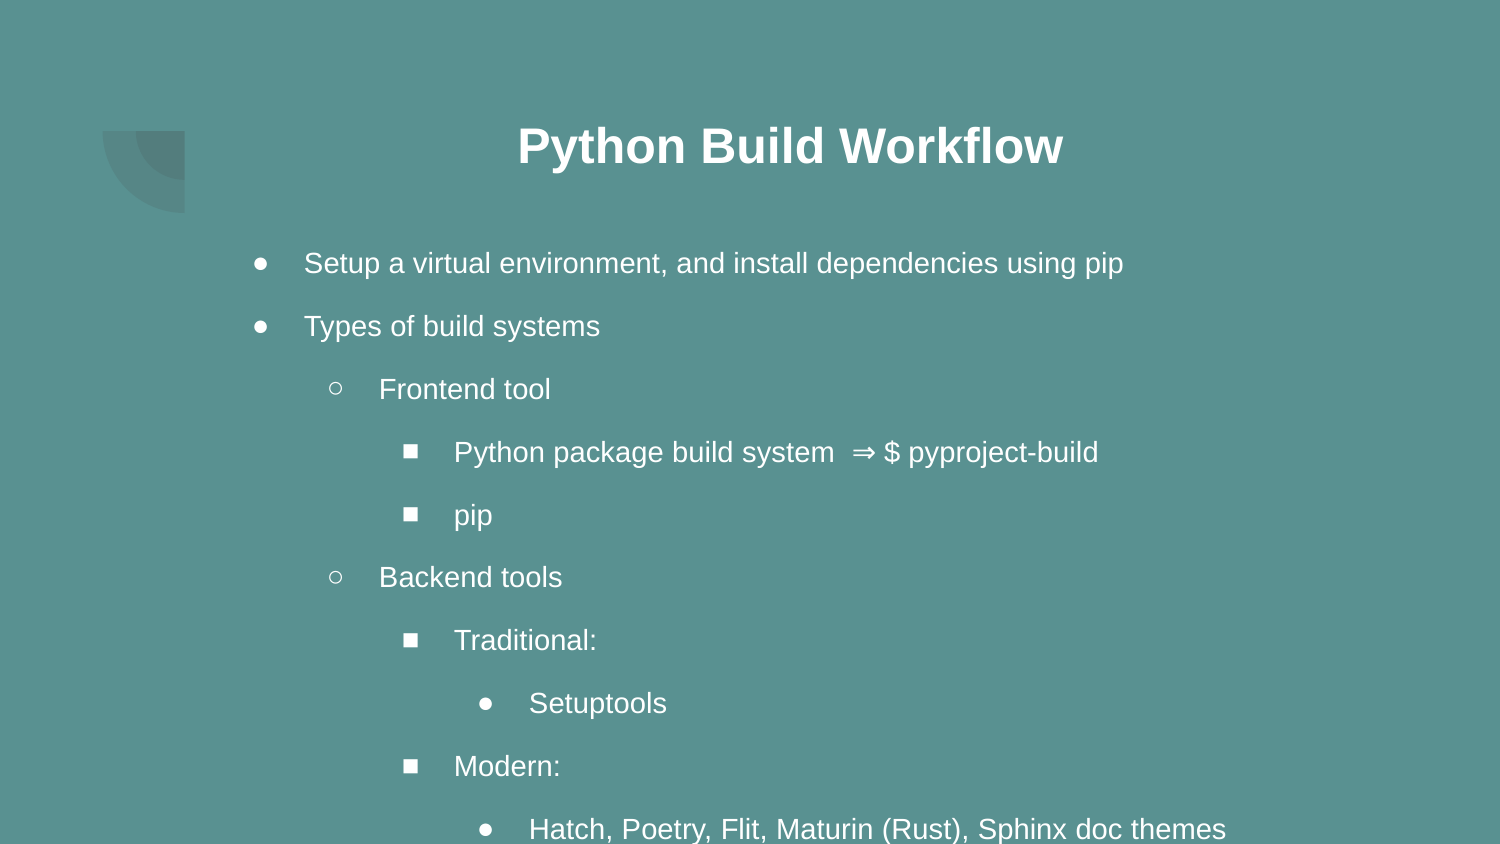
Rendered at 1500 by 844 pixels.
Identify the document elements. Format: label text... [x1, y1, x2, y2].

list Setup a virtual environment, and install dependencies using pip Types of build systems Frontend tool Python package build system ⇒ $ pyproject-build pip Backend tools Traditional: Setuptools Modern: Hatch, Poetry, Flit, Maturin (Rust), Sphinx doc themes [213, 201, 1368, 685]
title Python Build Workflow [213, 98, 1368, 201]
